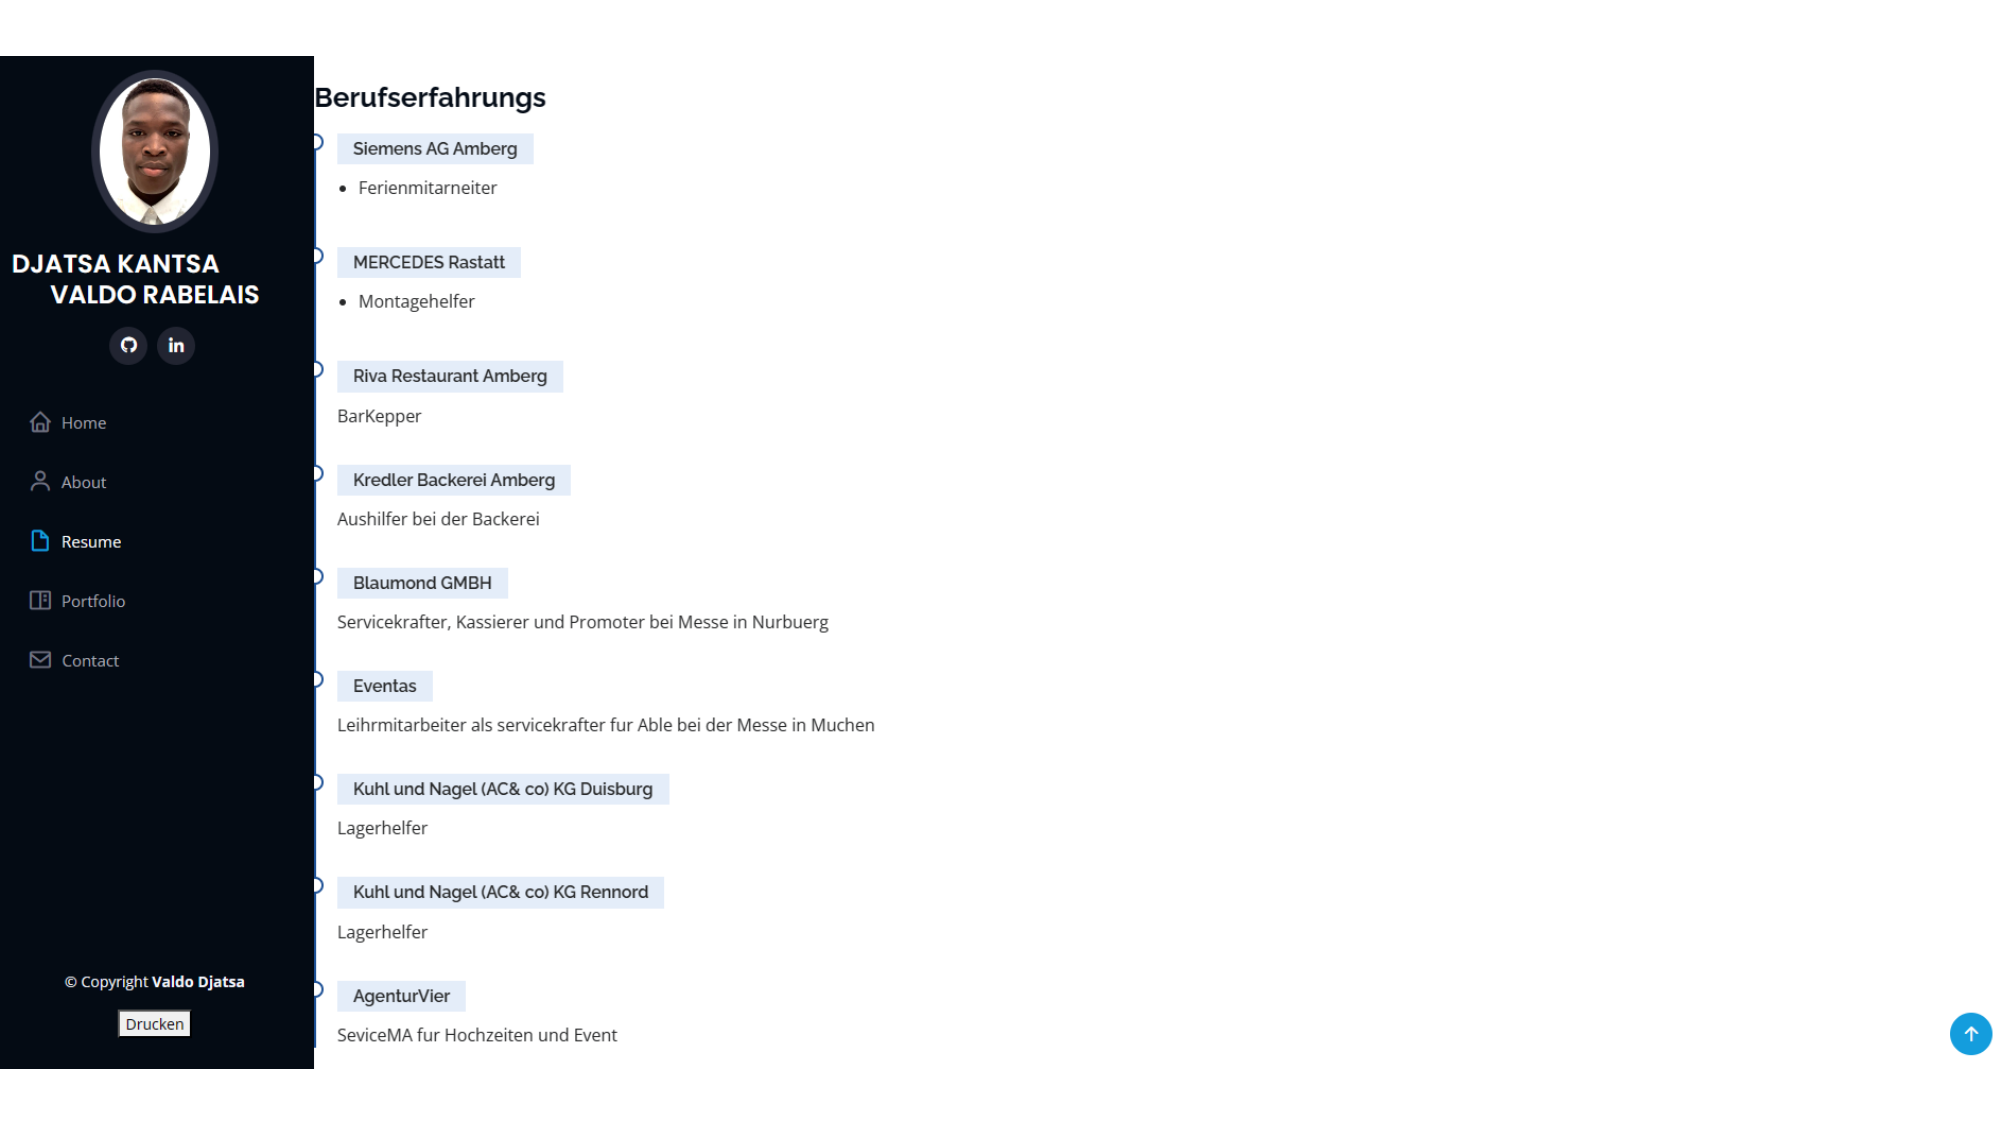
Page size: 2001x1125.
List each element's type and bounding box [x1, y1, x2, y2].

picture [0, 56, 2000, 1069]
